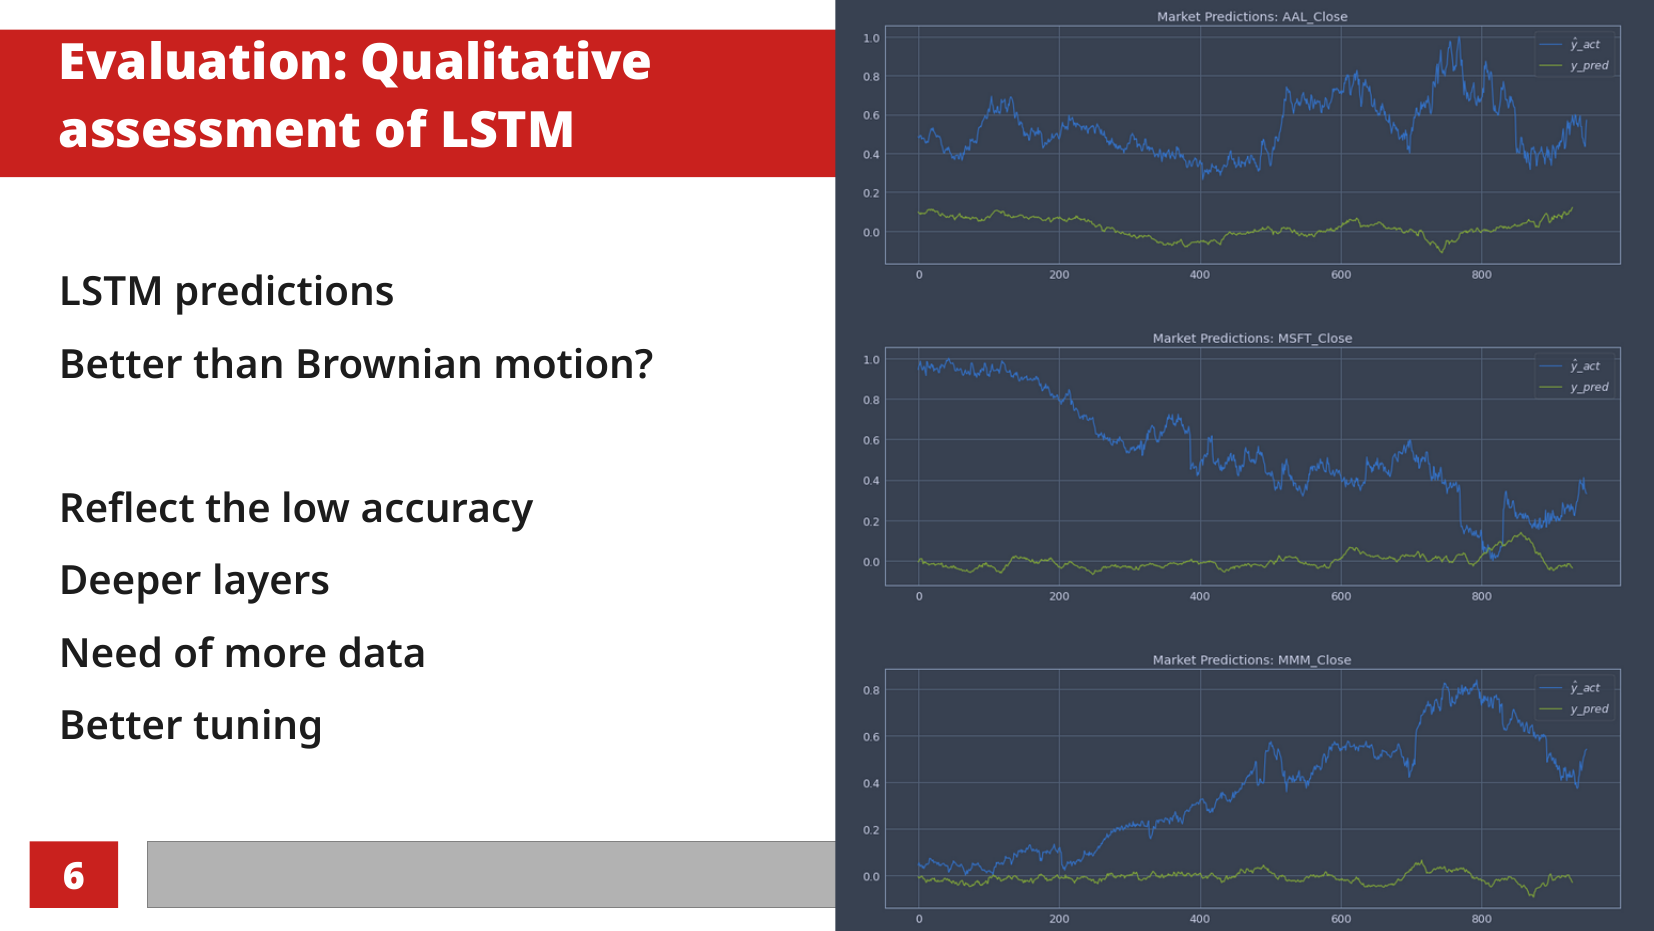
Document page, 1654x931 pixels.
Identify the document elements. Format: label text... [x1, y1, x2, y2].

list LSTM predictions Better than Brownian motion? Reflect the low accuracy Deeper layers Need of more data Better tuning [59, 262, 788, 754]
title Evaluation: Qualitative assessment of LSTM [59, 44, 826, 163]
picture [835, 0, 1654, 931]
